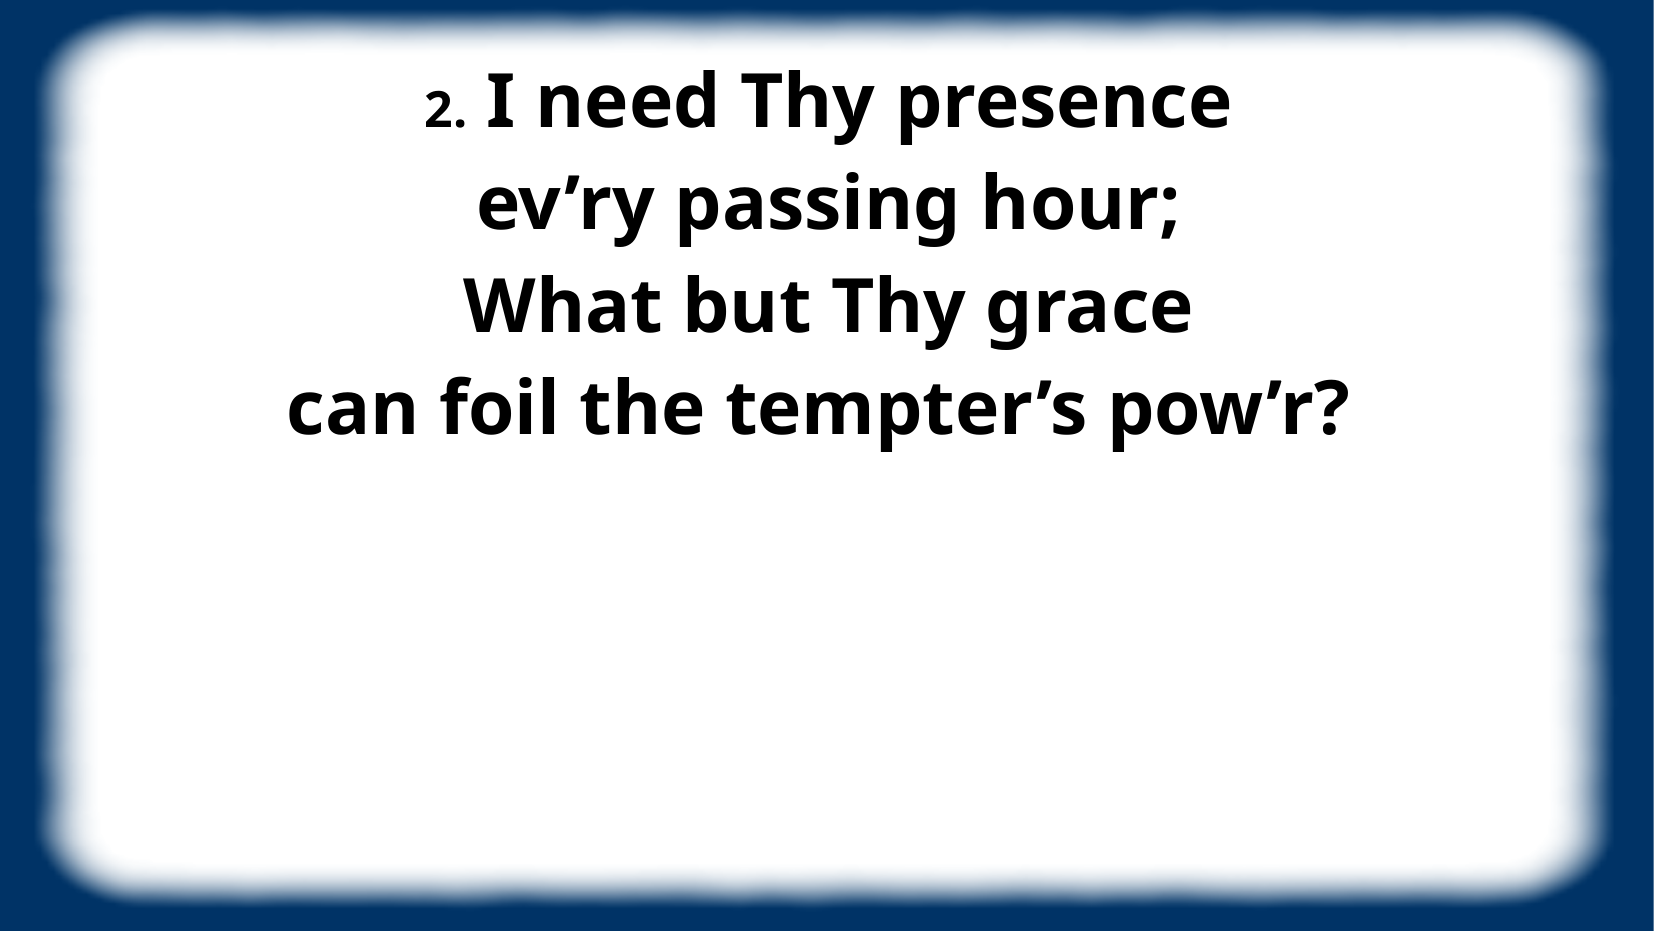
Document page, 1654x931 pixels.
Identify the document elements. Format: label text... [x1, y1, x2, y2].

picture [0, 0, 1654, 931]
text_box 2. I need Thy presence ev’ry passing hour; What but Thy grace can foil the tempter’s pow’r? [78, 39, 1579, 460]
